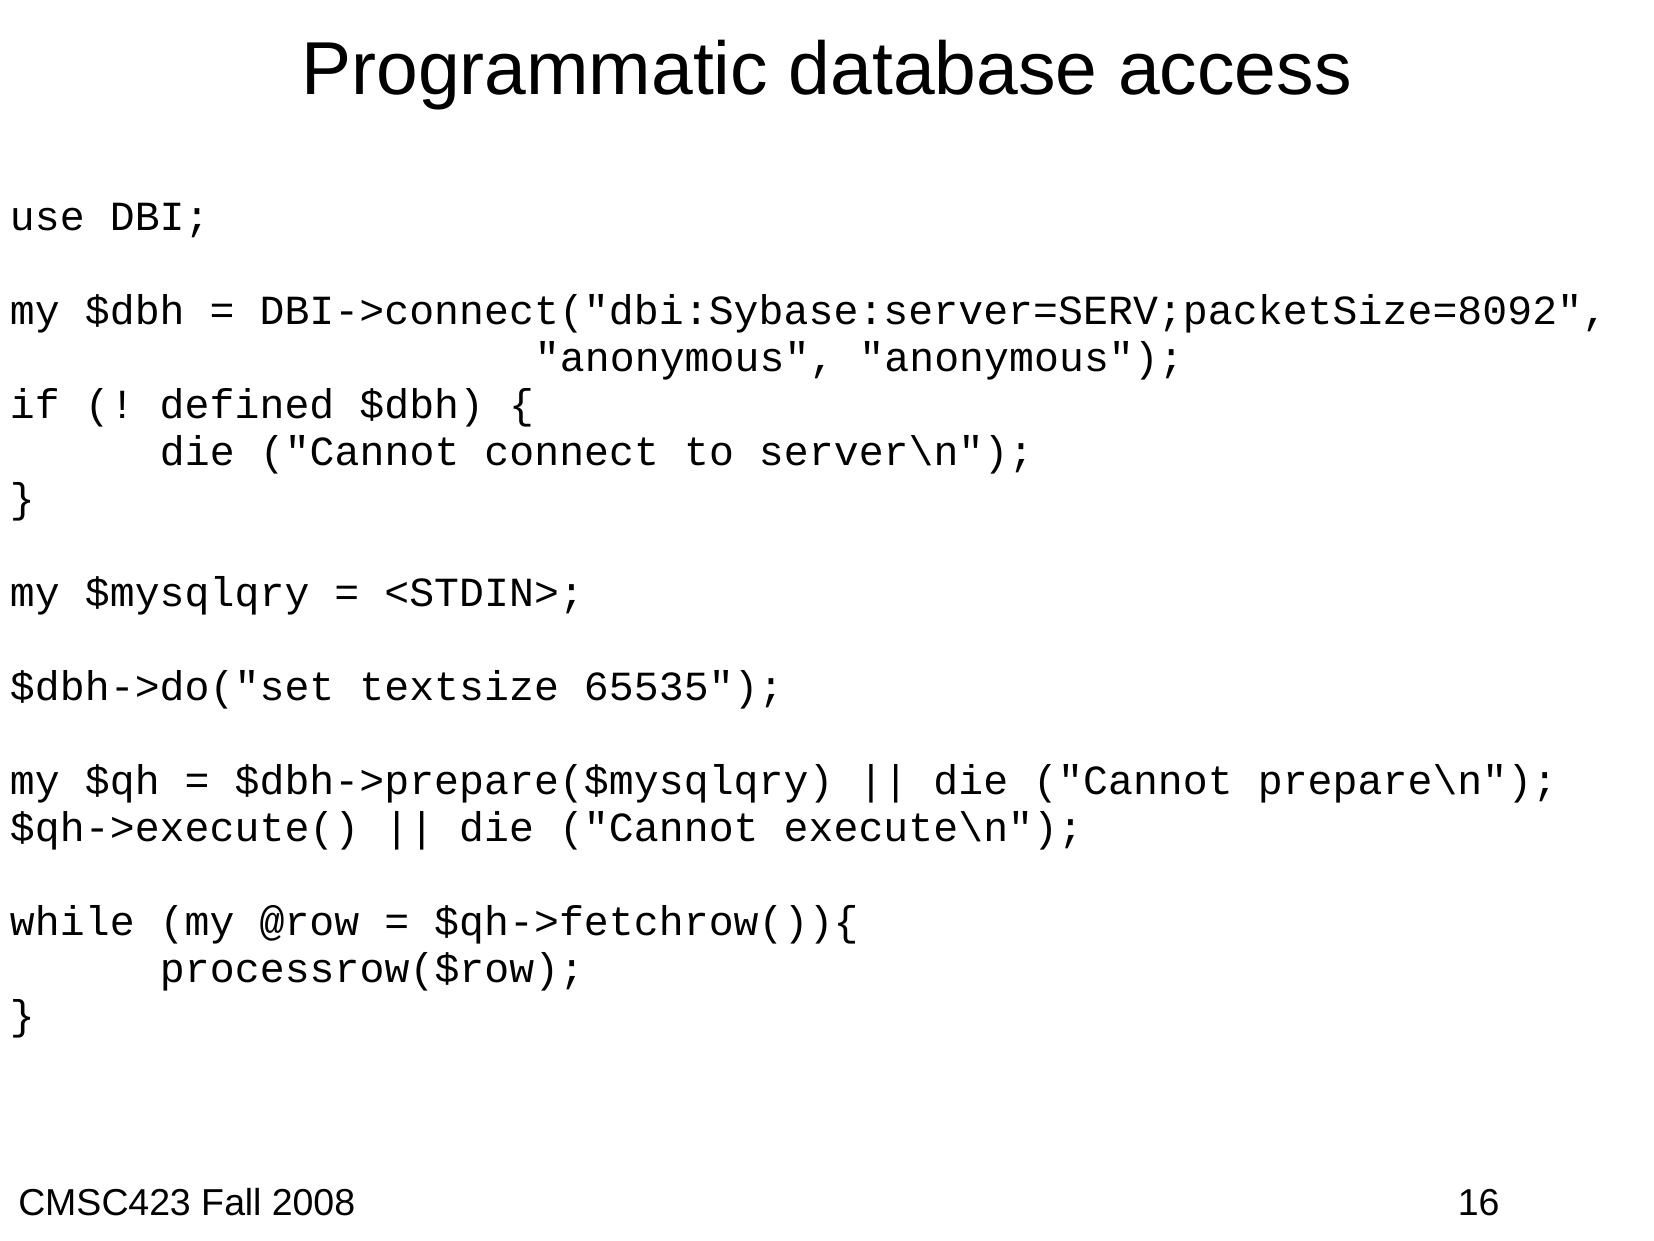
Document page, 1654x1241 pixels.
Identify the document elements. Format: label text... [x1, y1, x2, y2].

text_box use DBI; my $dbh = DBI->connect("dbi:Sybase:server=SERV;packetSize=8092", "anonymous", "anonymous"); if (! defined $dbh) { die ("Cannot connect to server\n"); } my $mysqlqry = <STDIN>; $dbh->do("set textsize 65535"); my $qh = $dbh->prepare($mysqlqry) || die ("Cannot prepare\n"); $qh->execute() || die ("Cannot execute\n"); while (my @row = $qh->fetchrow()){ processrow($row); } [0, 141, 1625, 1051]
title Programmatic database access [0, 10, 1654, 127]
